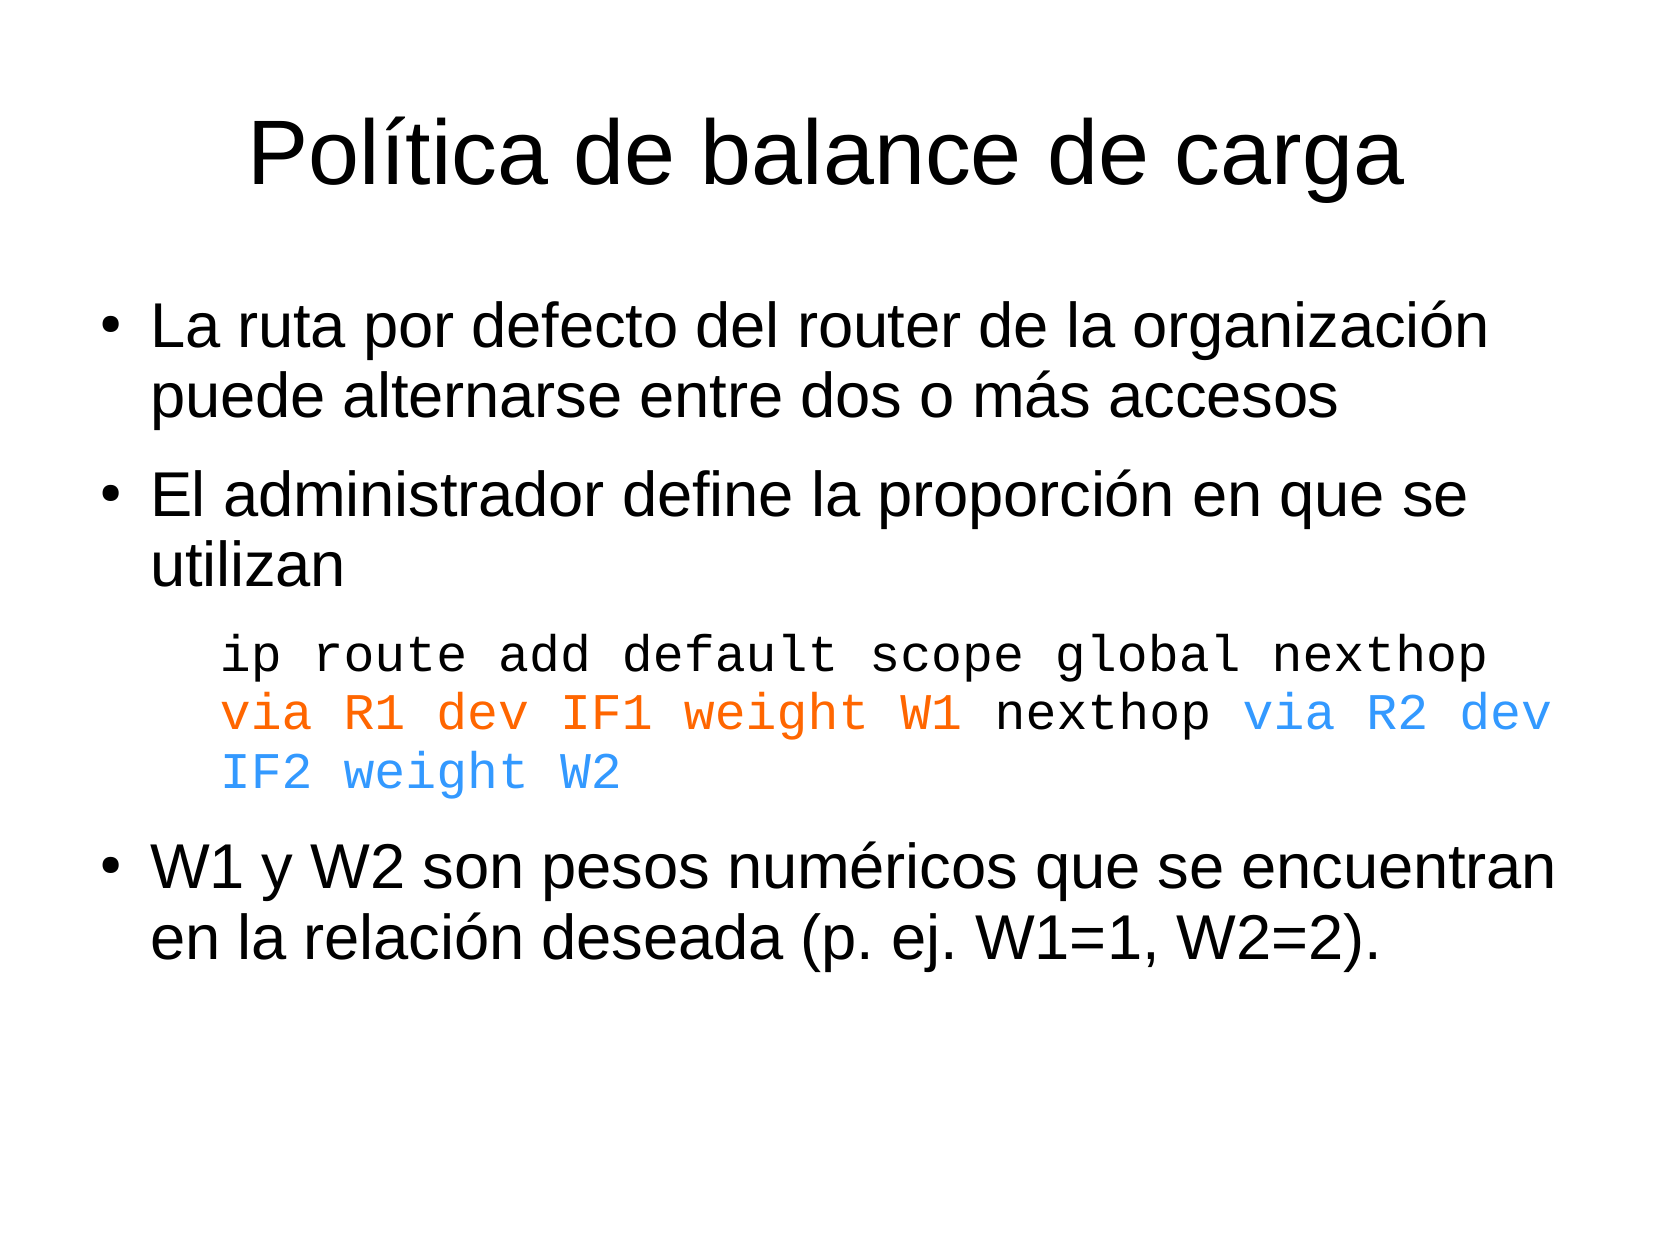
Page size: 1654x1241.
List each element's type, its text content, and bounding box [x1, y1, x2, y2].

list La ruta por defecto del router de la organización puede alternarse entre dos o más accesos El administrador define la proporción en que se utilizan ip route add default scope global nexthop via R1 dev IF1 weight W1 nexthop via R2 dev IF2 weight W2 W1 y W2 son pesos numéricos que se encuentran en la relación deseada (p. ej. W1=1, W2=2). [82, 290, 1571, 1010]
title Política de balance de carga [82, 49, 1571, 257]
